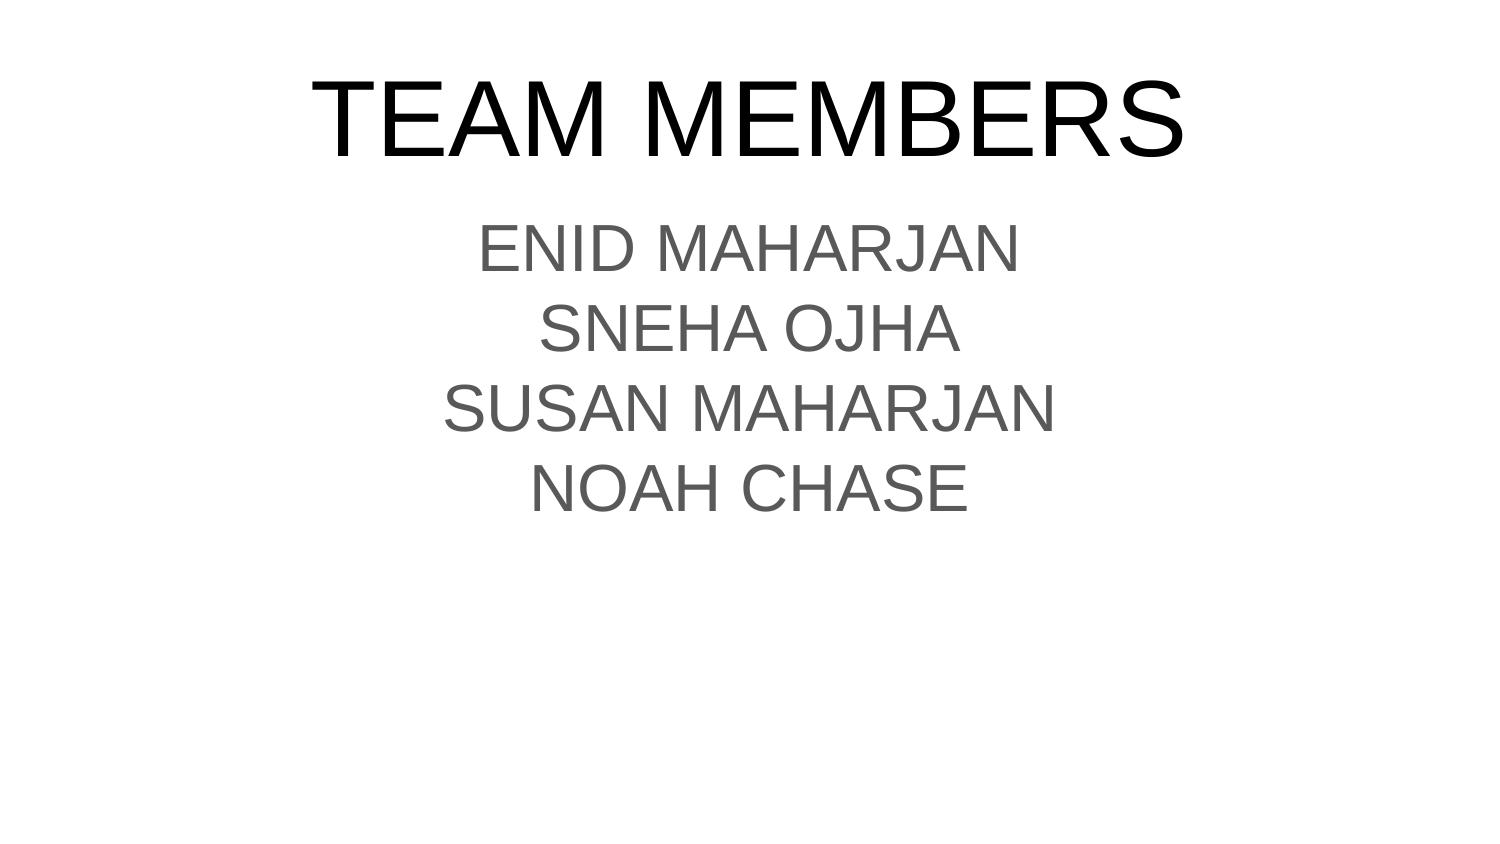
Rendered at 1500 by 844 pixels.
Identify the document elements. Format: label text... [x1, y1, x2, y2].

title TEAM MEMBERS [51, 32, 1449, 163]
subtitle ENID MAHARJAN SNEHA OJHA SUSAN MAHARJAN NOAH CHASE [51, 189, 1449, 703]
